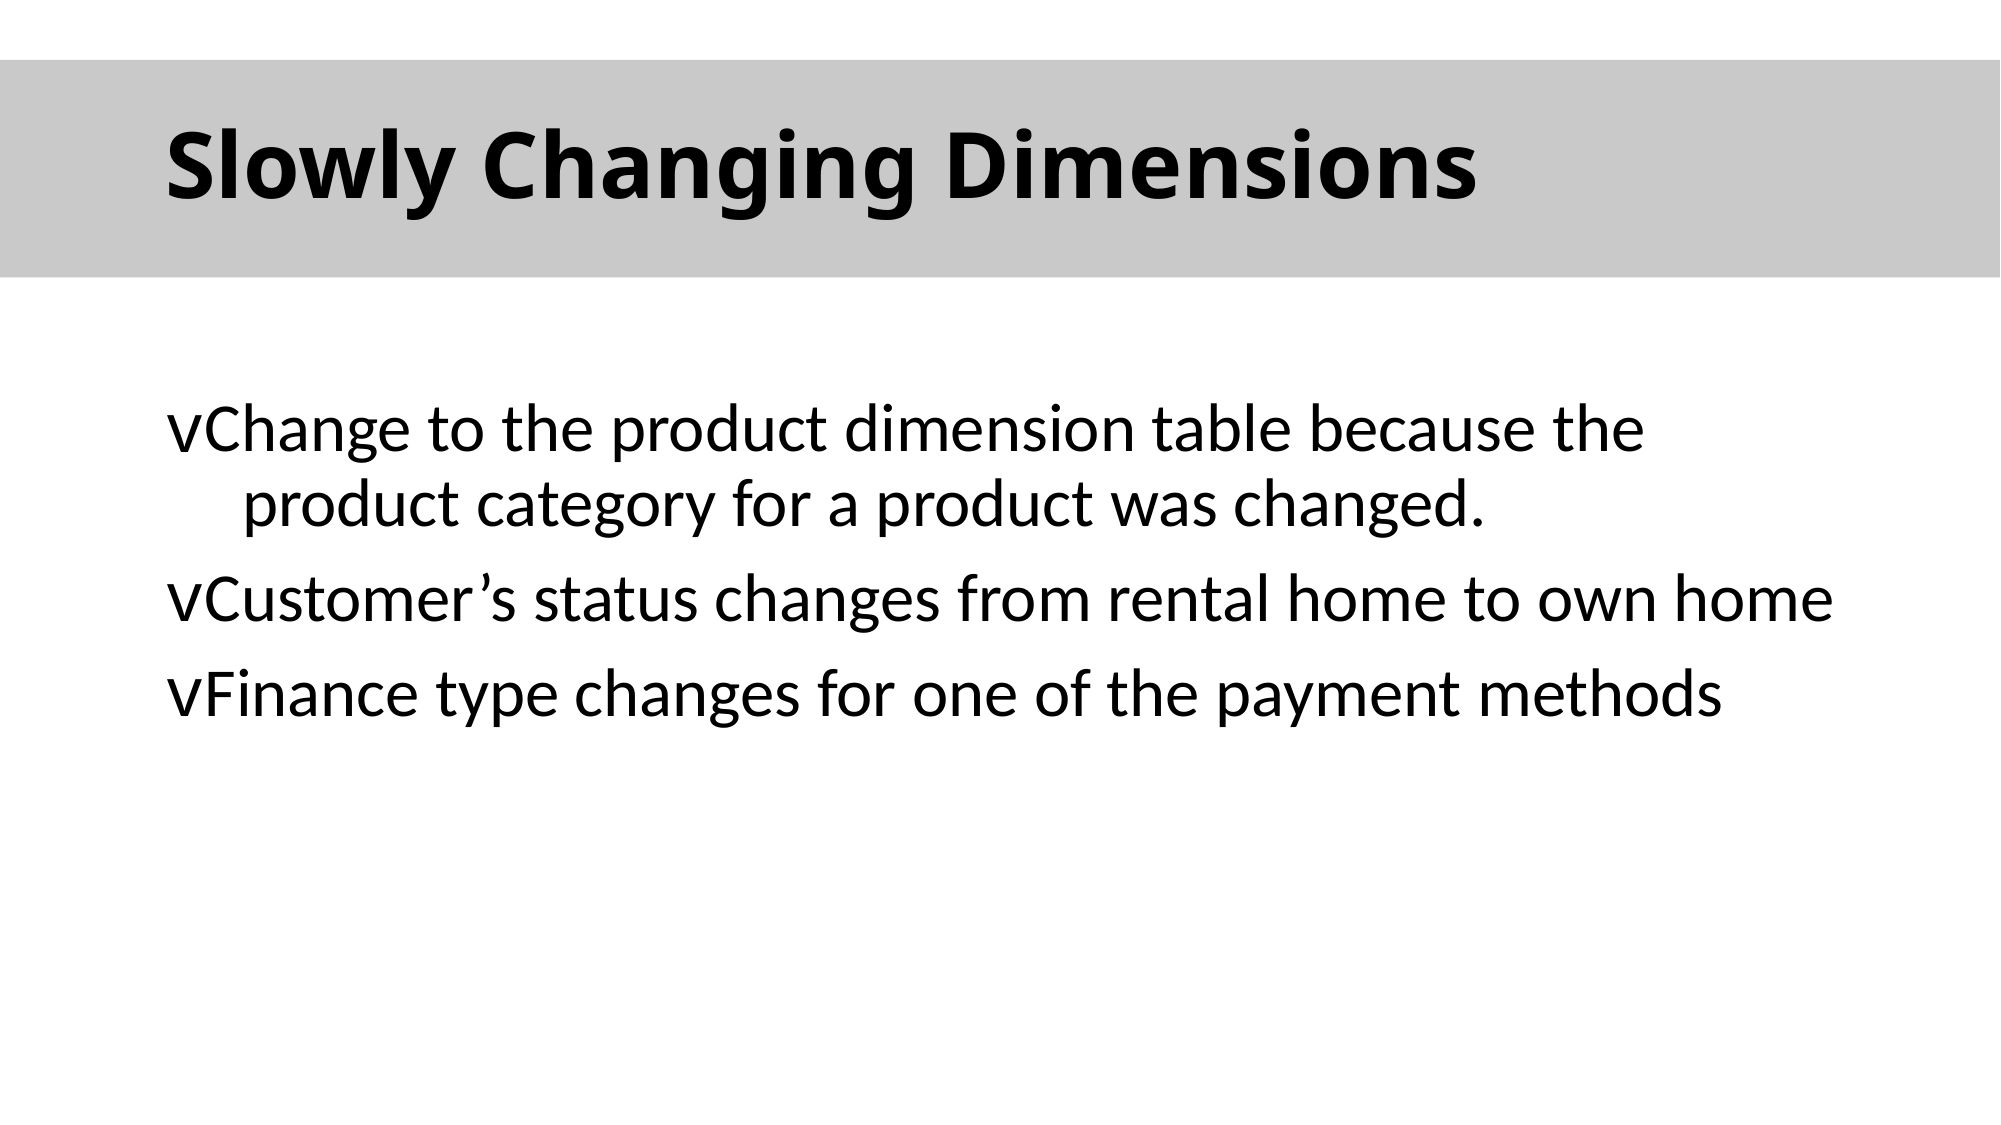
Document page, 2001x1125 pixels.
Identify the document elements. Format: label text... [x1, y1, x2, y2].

list Change to the product dimension table because the product category for a product was changed. Customer’s status changes from rental home to own home Finance type changes for one of the payment methods [152, 385, 1878, 740]
title Slowly Changing Dimensions [0, 59, 2000, 278]
